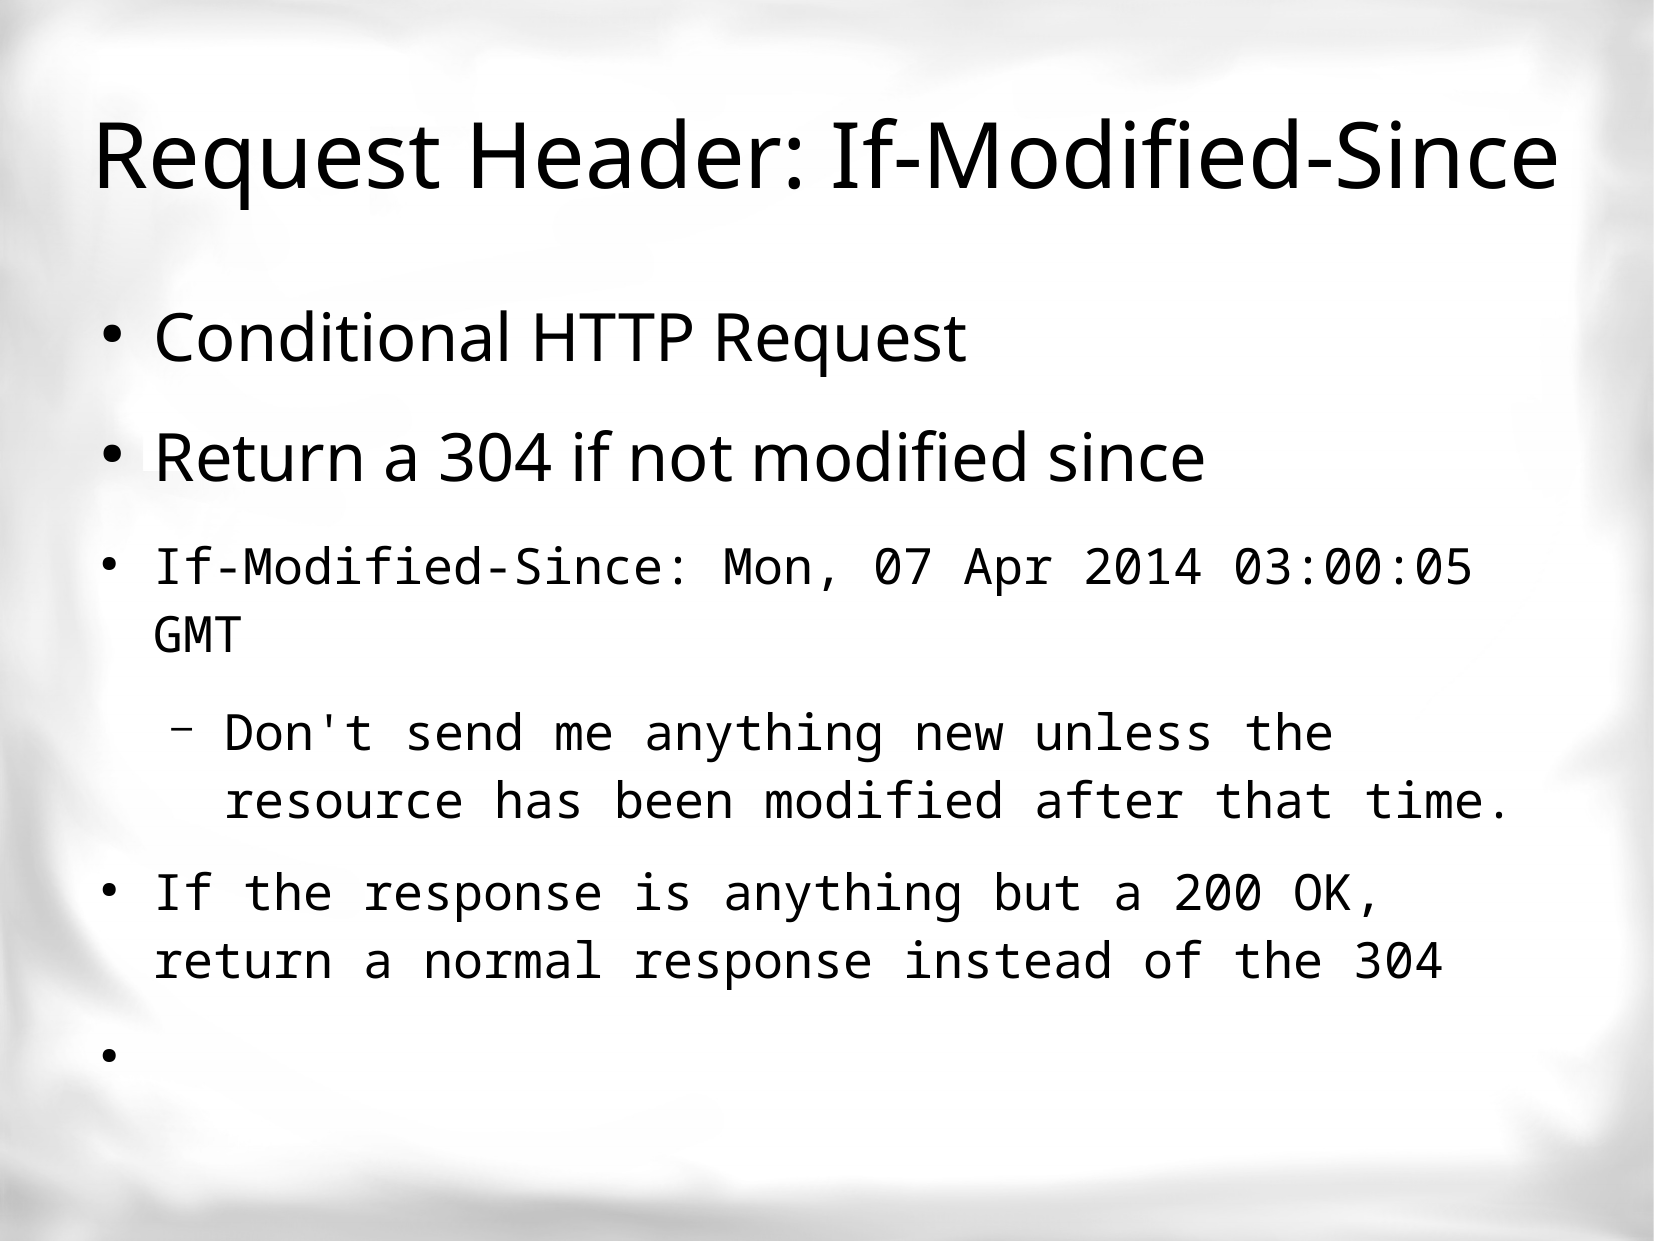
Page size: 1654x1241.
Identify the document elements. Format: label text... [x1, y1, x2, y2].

list Conditional HTTP Request Return a 304 if not modified since If-Modified-Since: Mon, 07 Apr 2014 03:00:05 GMT Don't send me anything new unless the resource has been modified after that time. If the response is anything but a 200 OK, return a normal response instead of the 304 [82, 290, 1571, 1010]
title Request Header: If-Modified-Since [82, 49, 1571, 257]
picture [0, 0, 1654, 1241]
